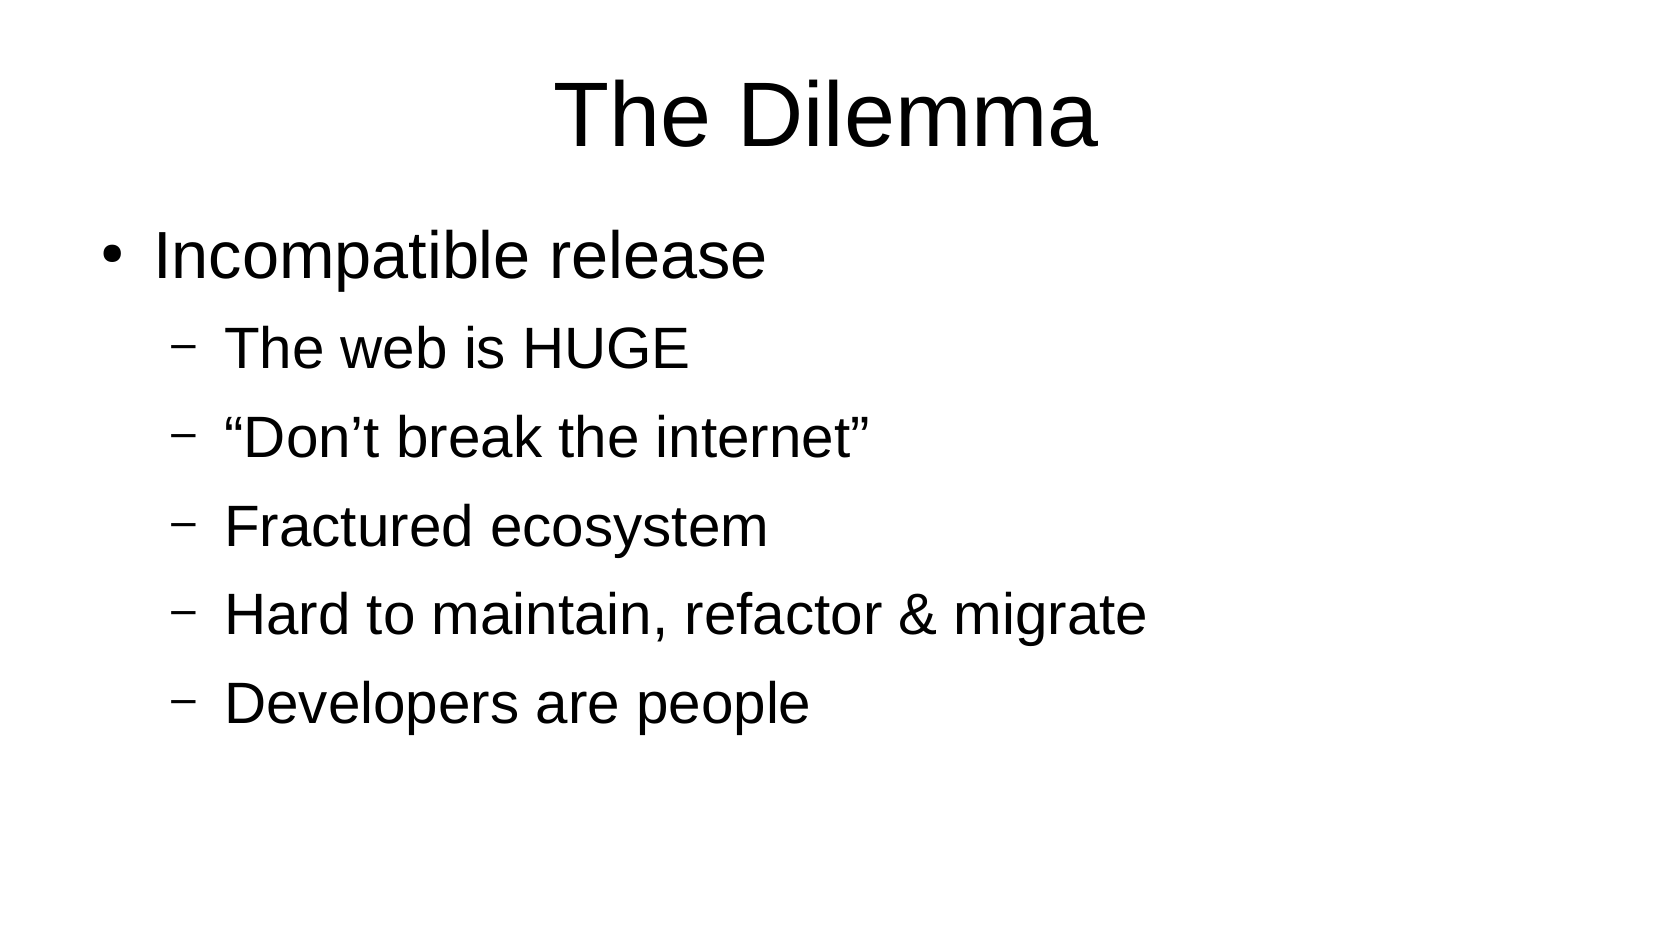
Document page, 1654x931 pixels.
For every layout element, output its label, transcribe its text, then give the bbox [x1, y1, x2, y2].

title The Dilemma [82, 37, 1571, 193]
list Incompatible release The web is HUGE “Don’t break the internet” Fractured ecosystem Hard to maintain, refactor & migrate Developers are people [82, 217, 1571, 758]
